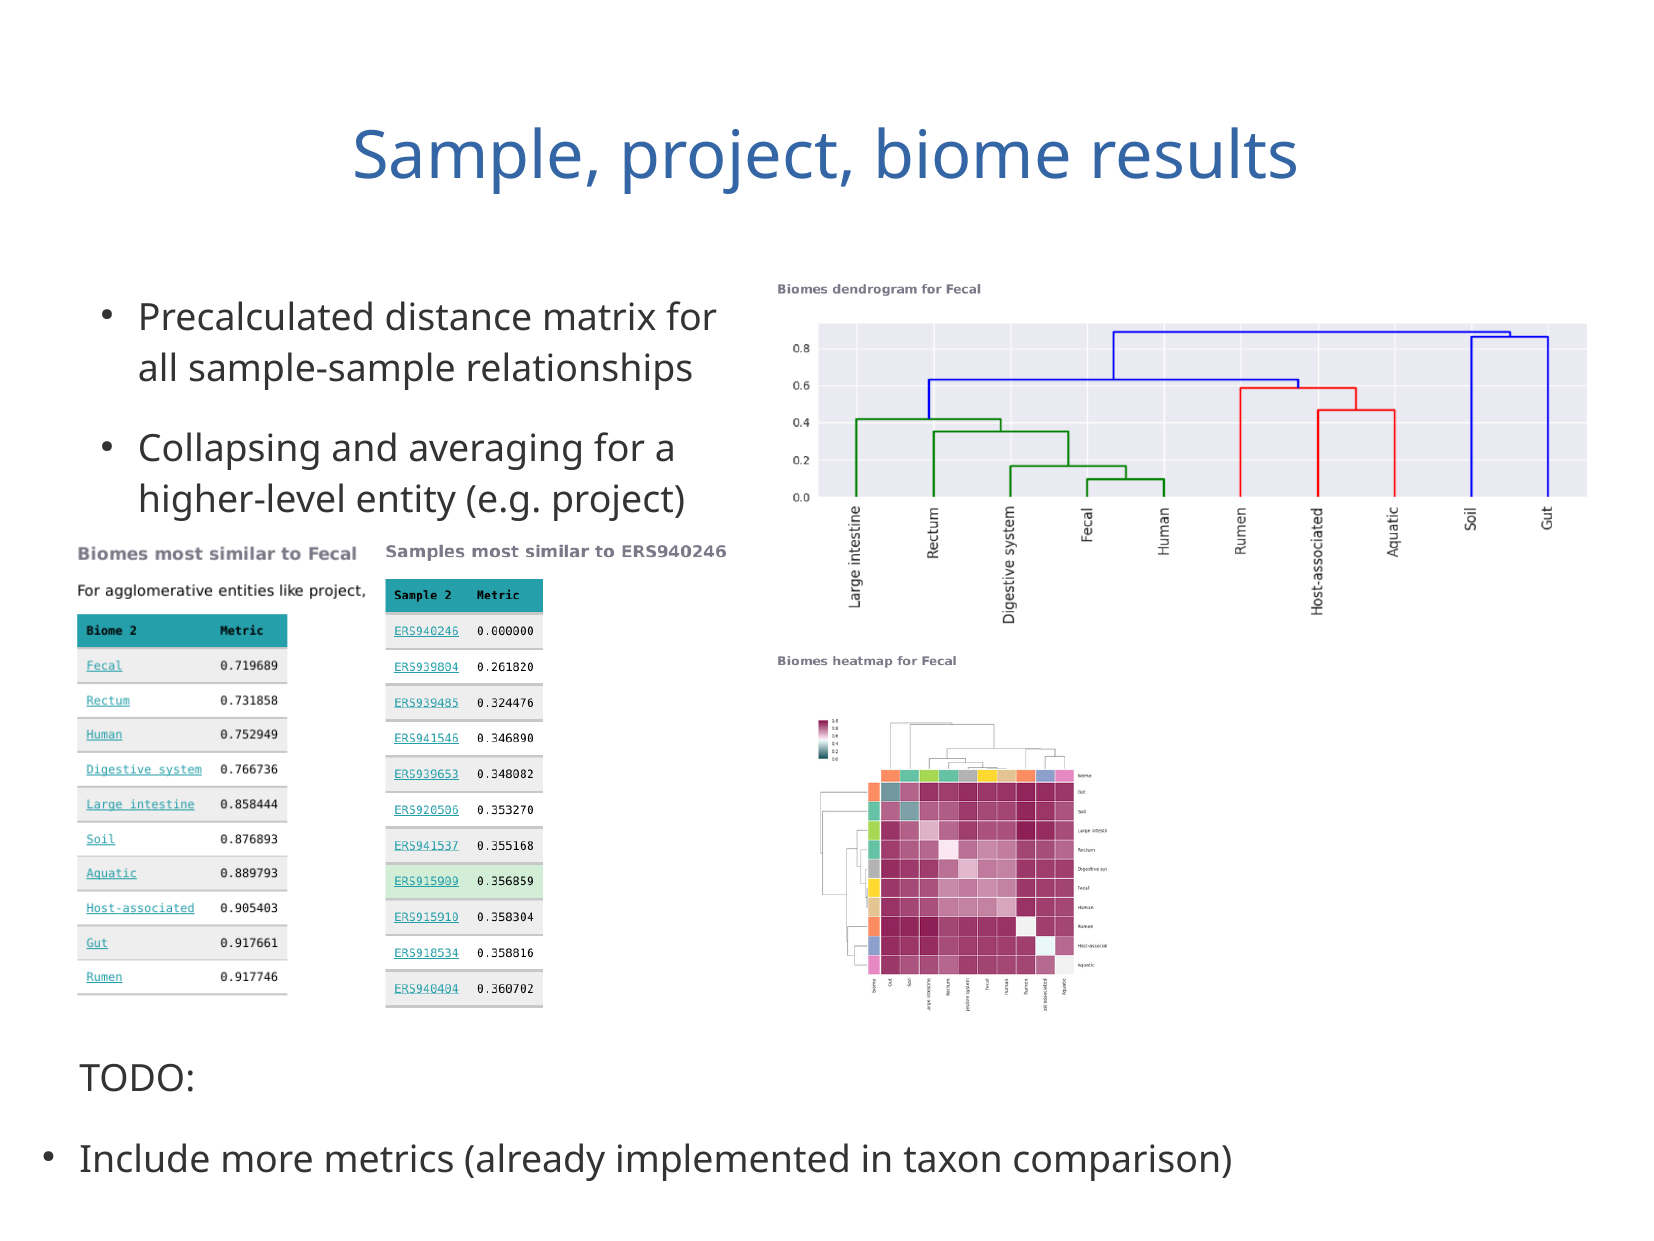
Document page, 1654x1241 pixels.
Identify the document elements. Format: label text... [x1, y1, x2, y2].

picture [765, 268, 1644, 1021]
list Precalculated distance matrix for all sample-sample relationships Collapsing and averaging for a higher-level entity (e.g. project) [82, 290, 721, 531]
picture [70, 531, 736, 1021]
list TODO: Include more metrics (already implemented in taxon comparison) [24, 1051, 1486, 1241]
title Sample, project, biome results [82, 49, 1571, 257]
